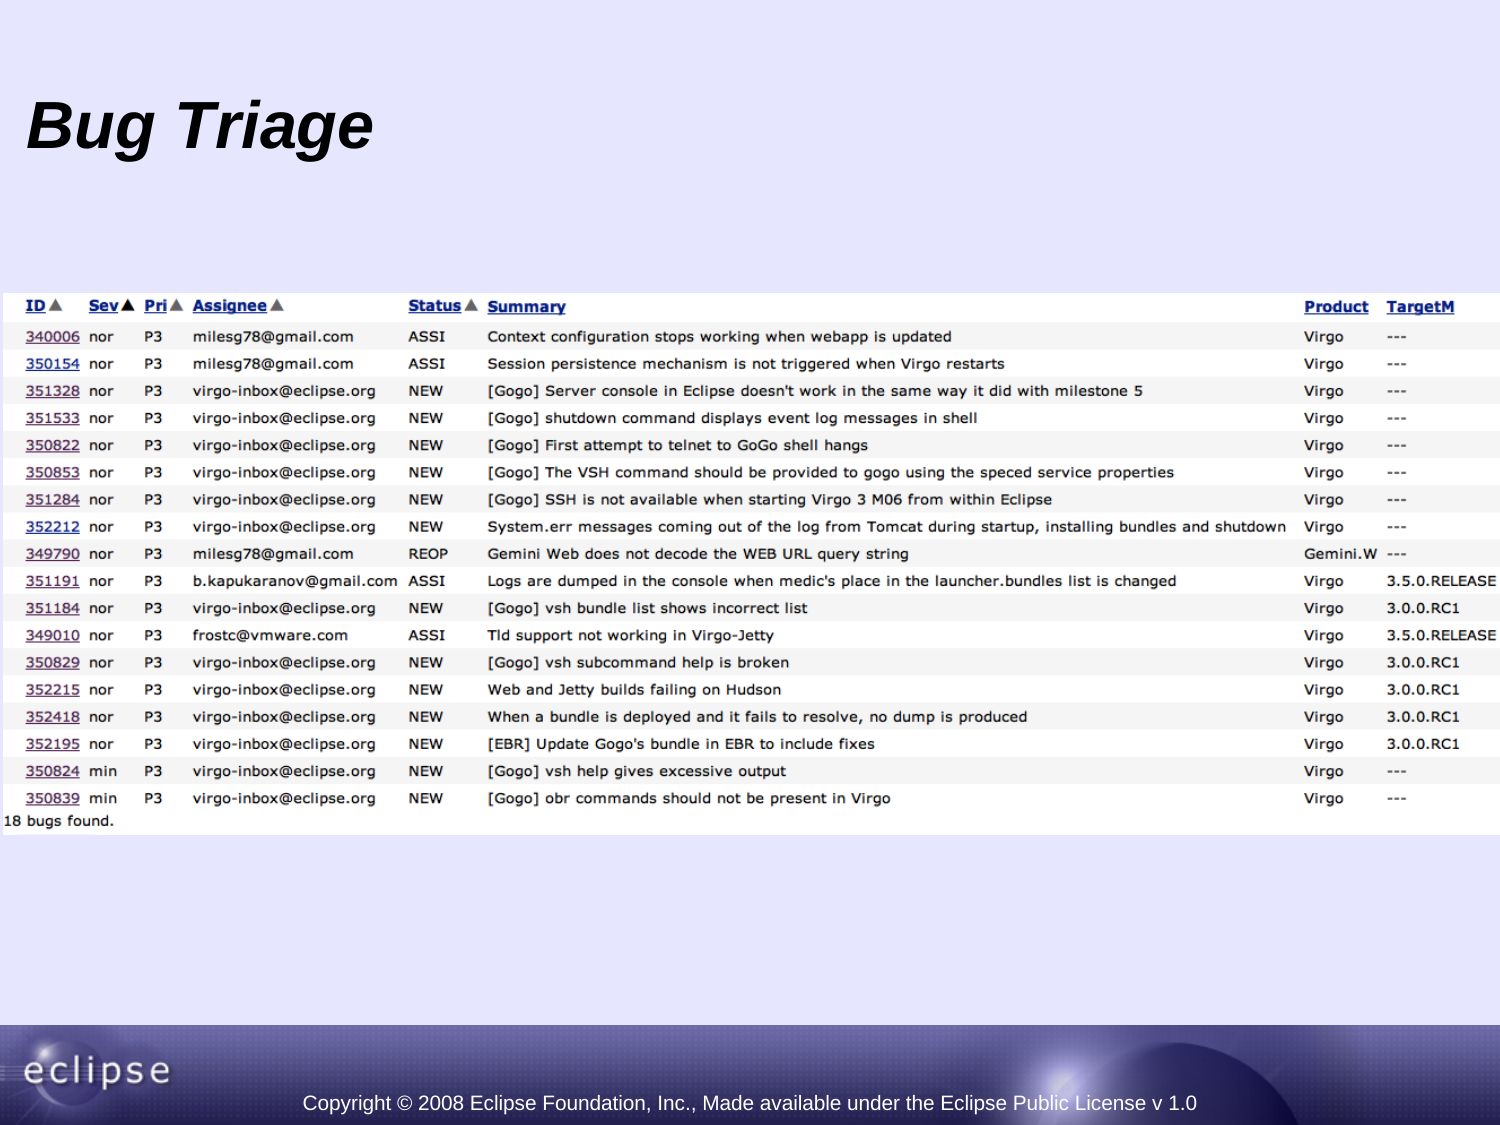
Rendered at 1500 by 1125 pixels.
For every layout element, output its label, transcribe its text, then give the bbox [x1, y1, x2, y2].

picture [0, 1025, 1500, 1125]
title Bug Triage [26, 84, 1474, 172]
picture [3, 293, 1500, 835]
